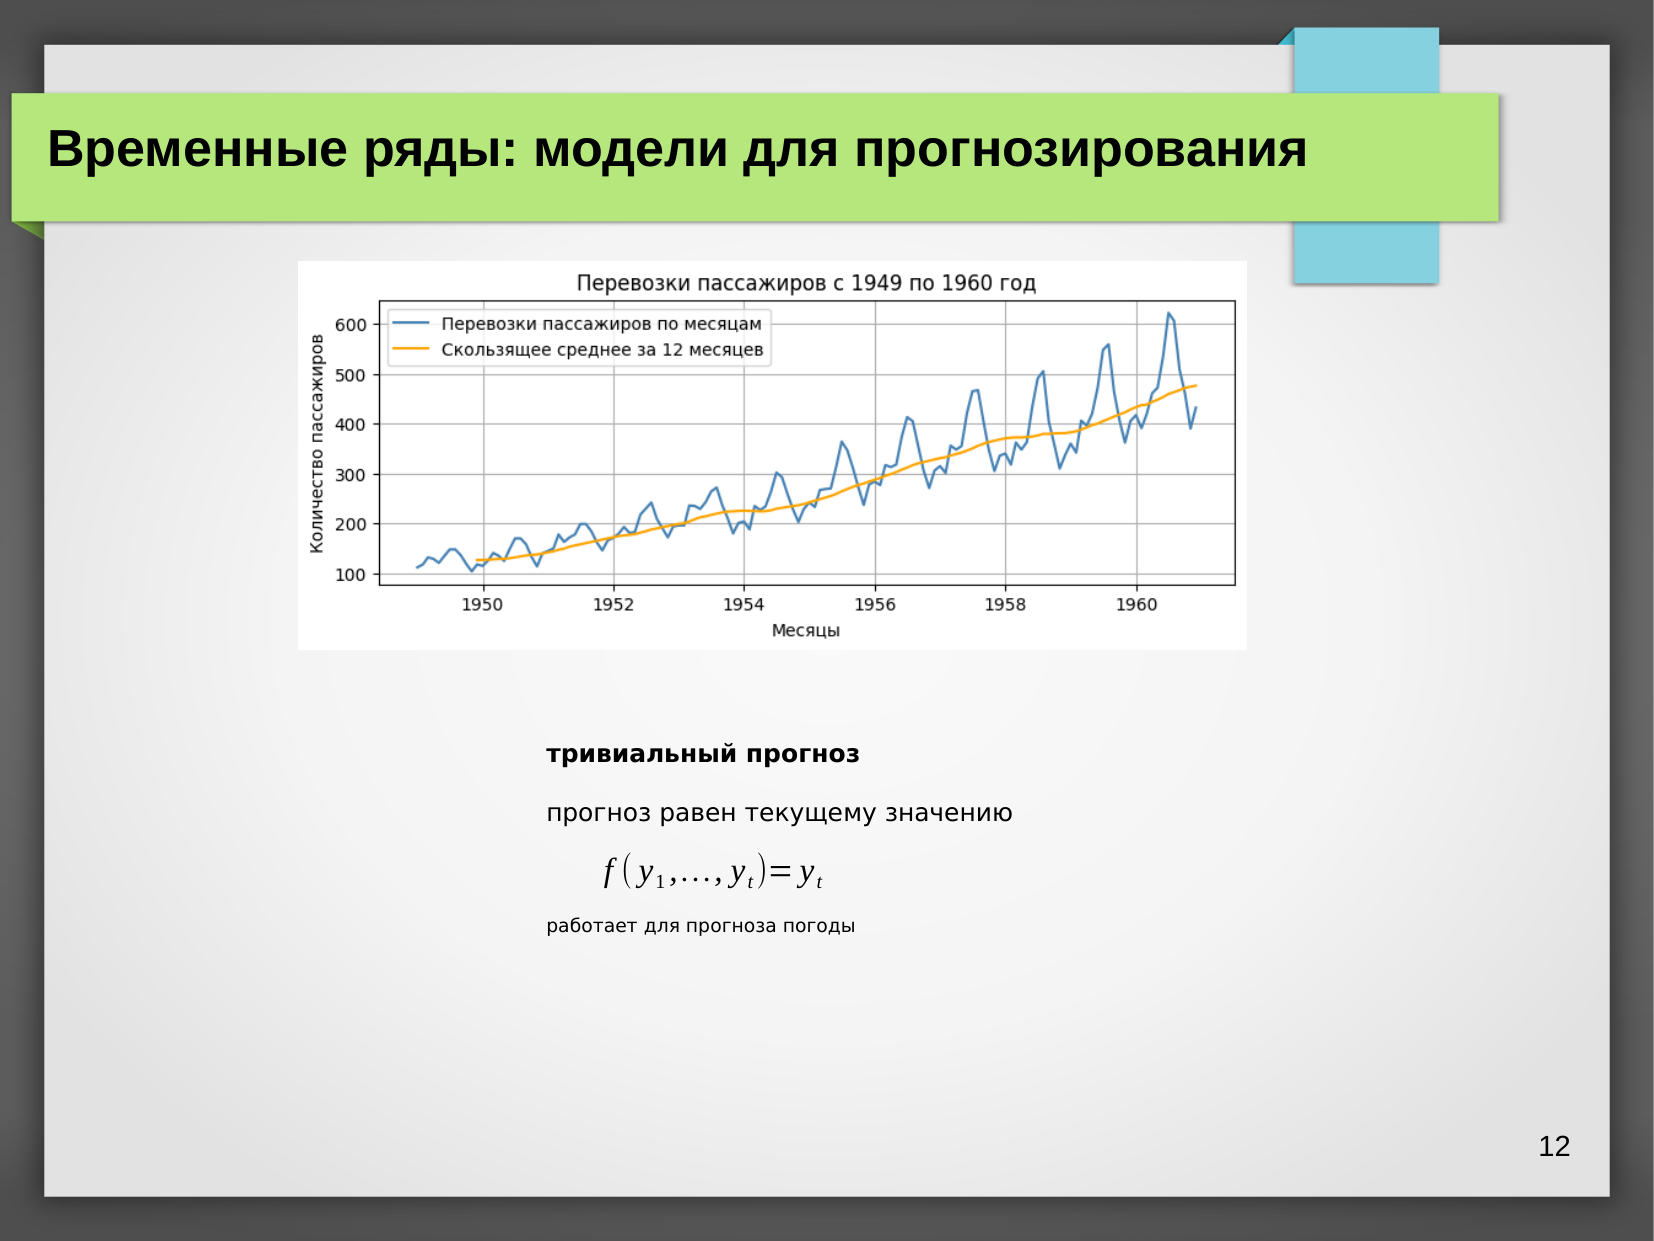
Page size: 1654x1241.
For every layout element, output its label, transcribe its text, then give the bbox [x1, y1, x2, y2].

title Временные ряды: модели для прогнозирования [47, 96, 1430, 201]
chart [602, 850, 824, 893]
picture [0, 0, 1654, 1241]
text_box тривиальный прогноз прогноз равен текущему значению работает для прогноза погоды [531, 732, 1123, 1004]
